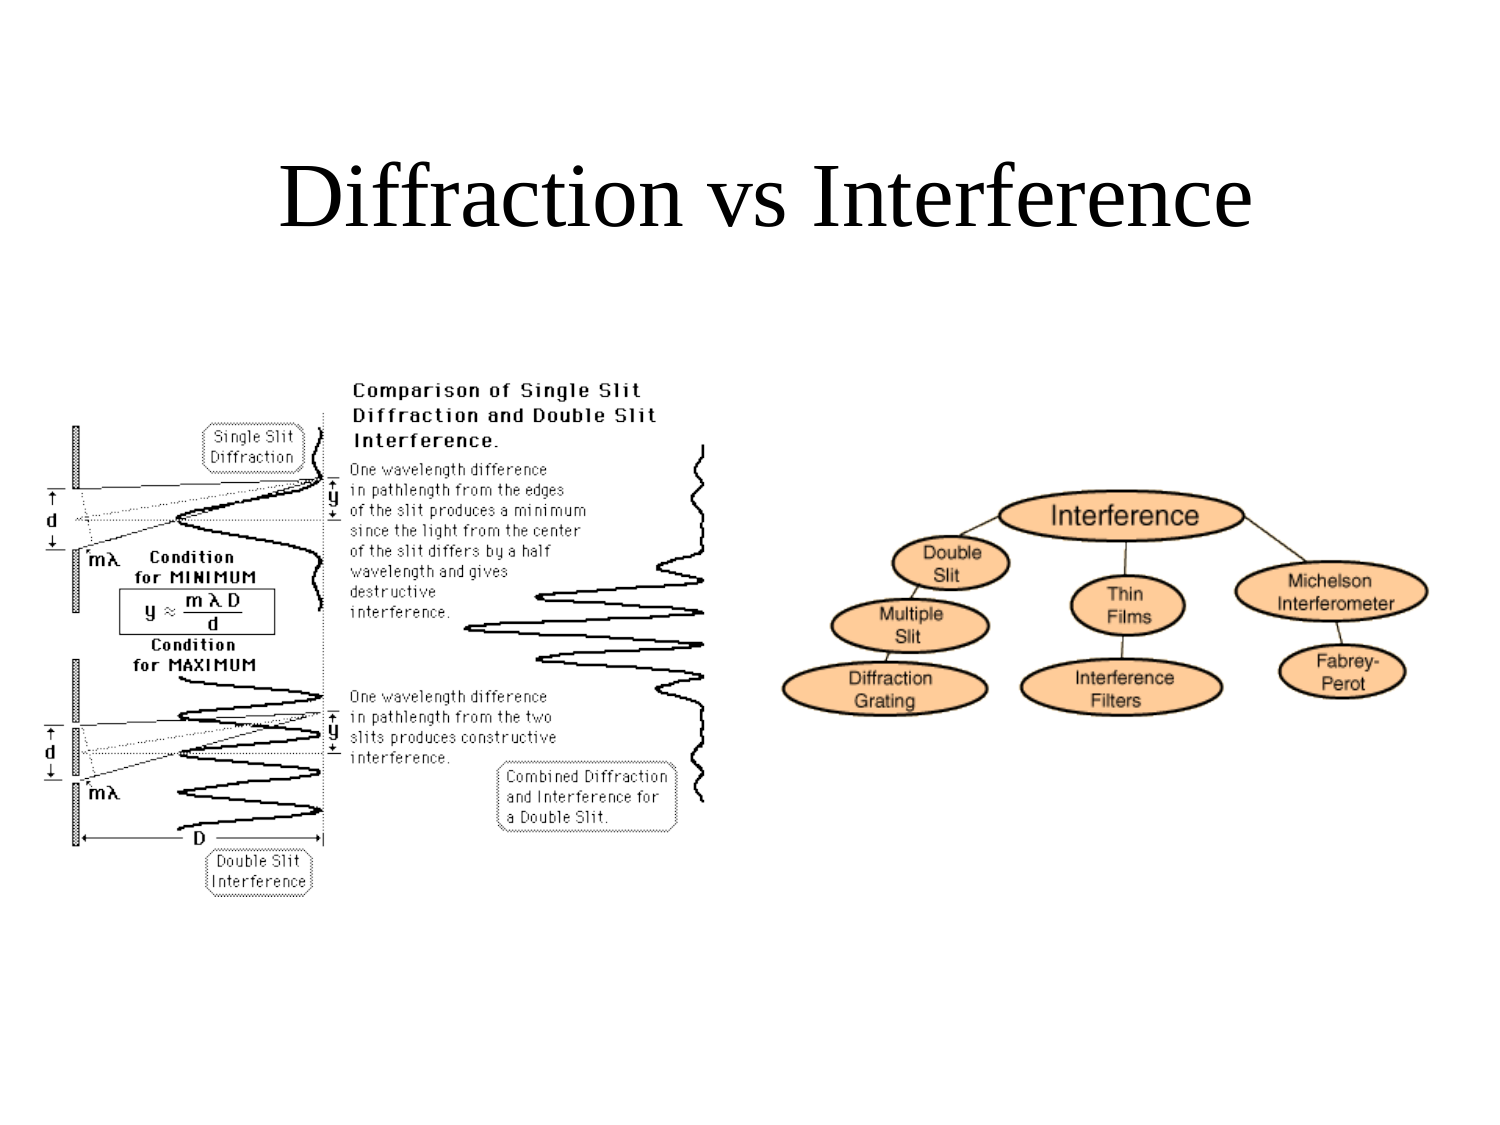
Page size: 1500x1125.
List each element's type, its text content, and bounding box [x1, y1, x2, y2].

picture [767, 477, 1445, 733]
picture [30, 374, 736, 897]
title Diffraction vs Interference [129, 96, 1405, 284]
